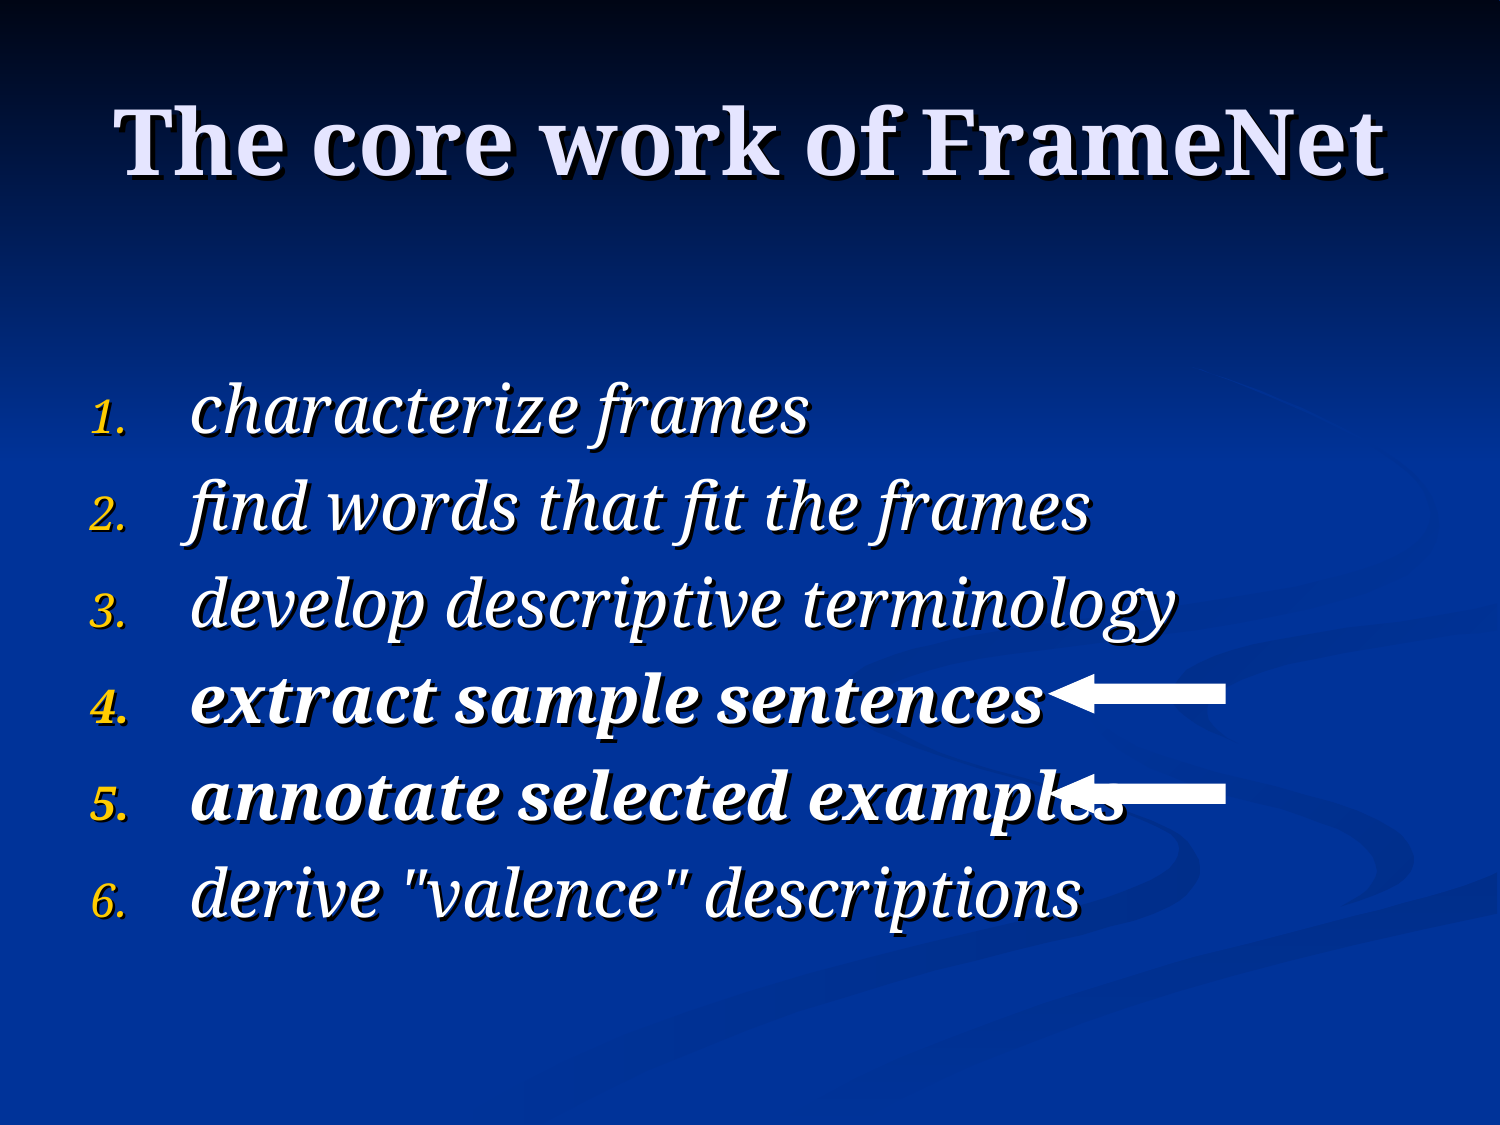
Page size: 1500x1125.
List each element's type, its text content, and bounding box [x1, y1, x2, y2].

text_box [1049, 774, 1225, 813]
title The core work of FrameNet [75, 45, 1426, 233]
text_box [1049, 674, 1225, 713]
list characterize frames find words that fit the frames develop descriptive terminology extract sample sentences annotate selected examples derive "valence" descriptions [75, 262, 1426, 1001]
